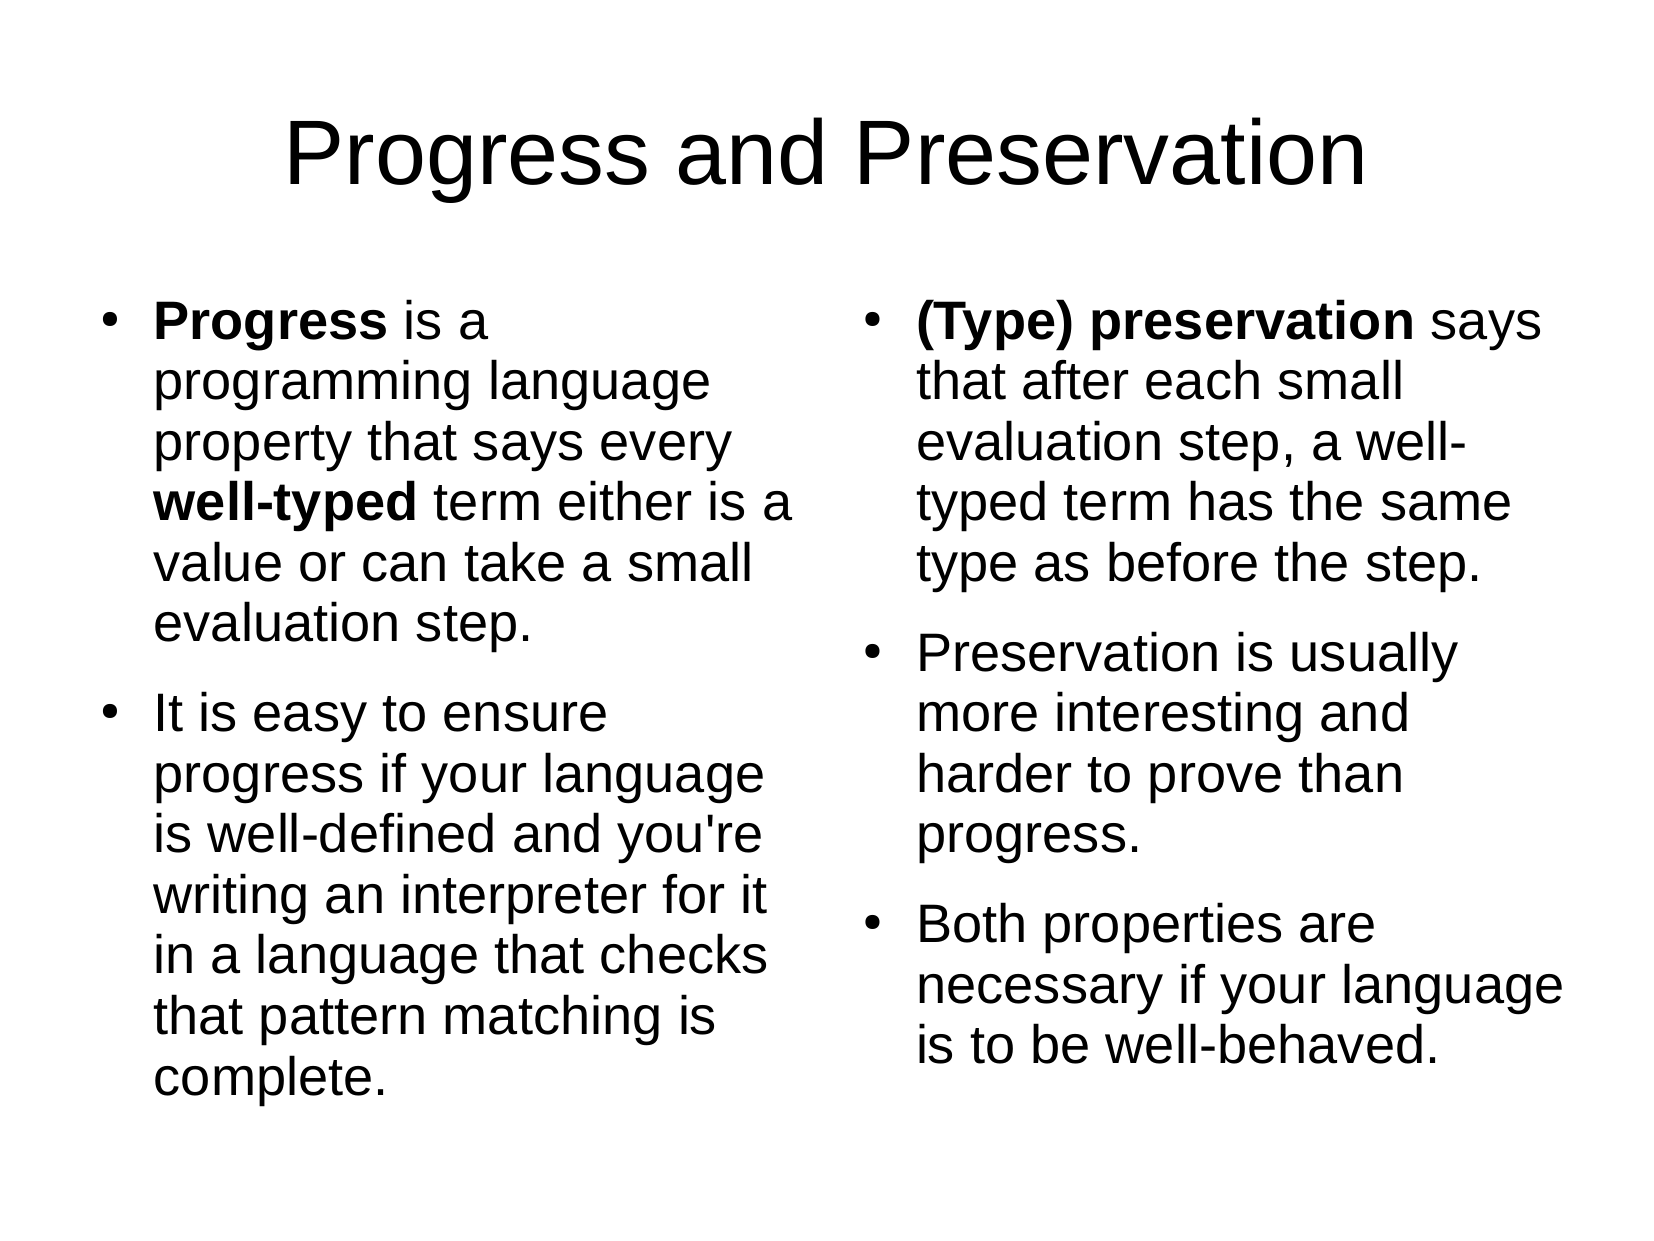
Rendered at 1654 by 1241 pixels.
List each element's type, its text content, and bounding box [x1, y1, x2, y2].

list Progress is a programming language property that says every well-typed term either is a value or can take a small evaluation step. It is easy to ensure progress if your language is well-defined and you're writing an interpreter for it in a language that checks that pattern matching is complete. [82, 290, 809, 1111]
list (Type) preservation says that after each small evaluation step, a well-typed term has the same type as before the step. Preservation is usually more interesting and harder to prove than progress. Both properties are necessary if your language is to be well-behaved. [845, 290, 1572, 1109]
title Progress and Preservation [82, 49, 1571, 257]
